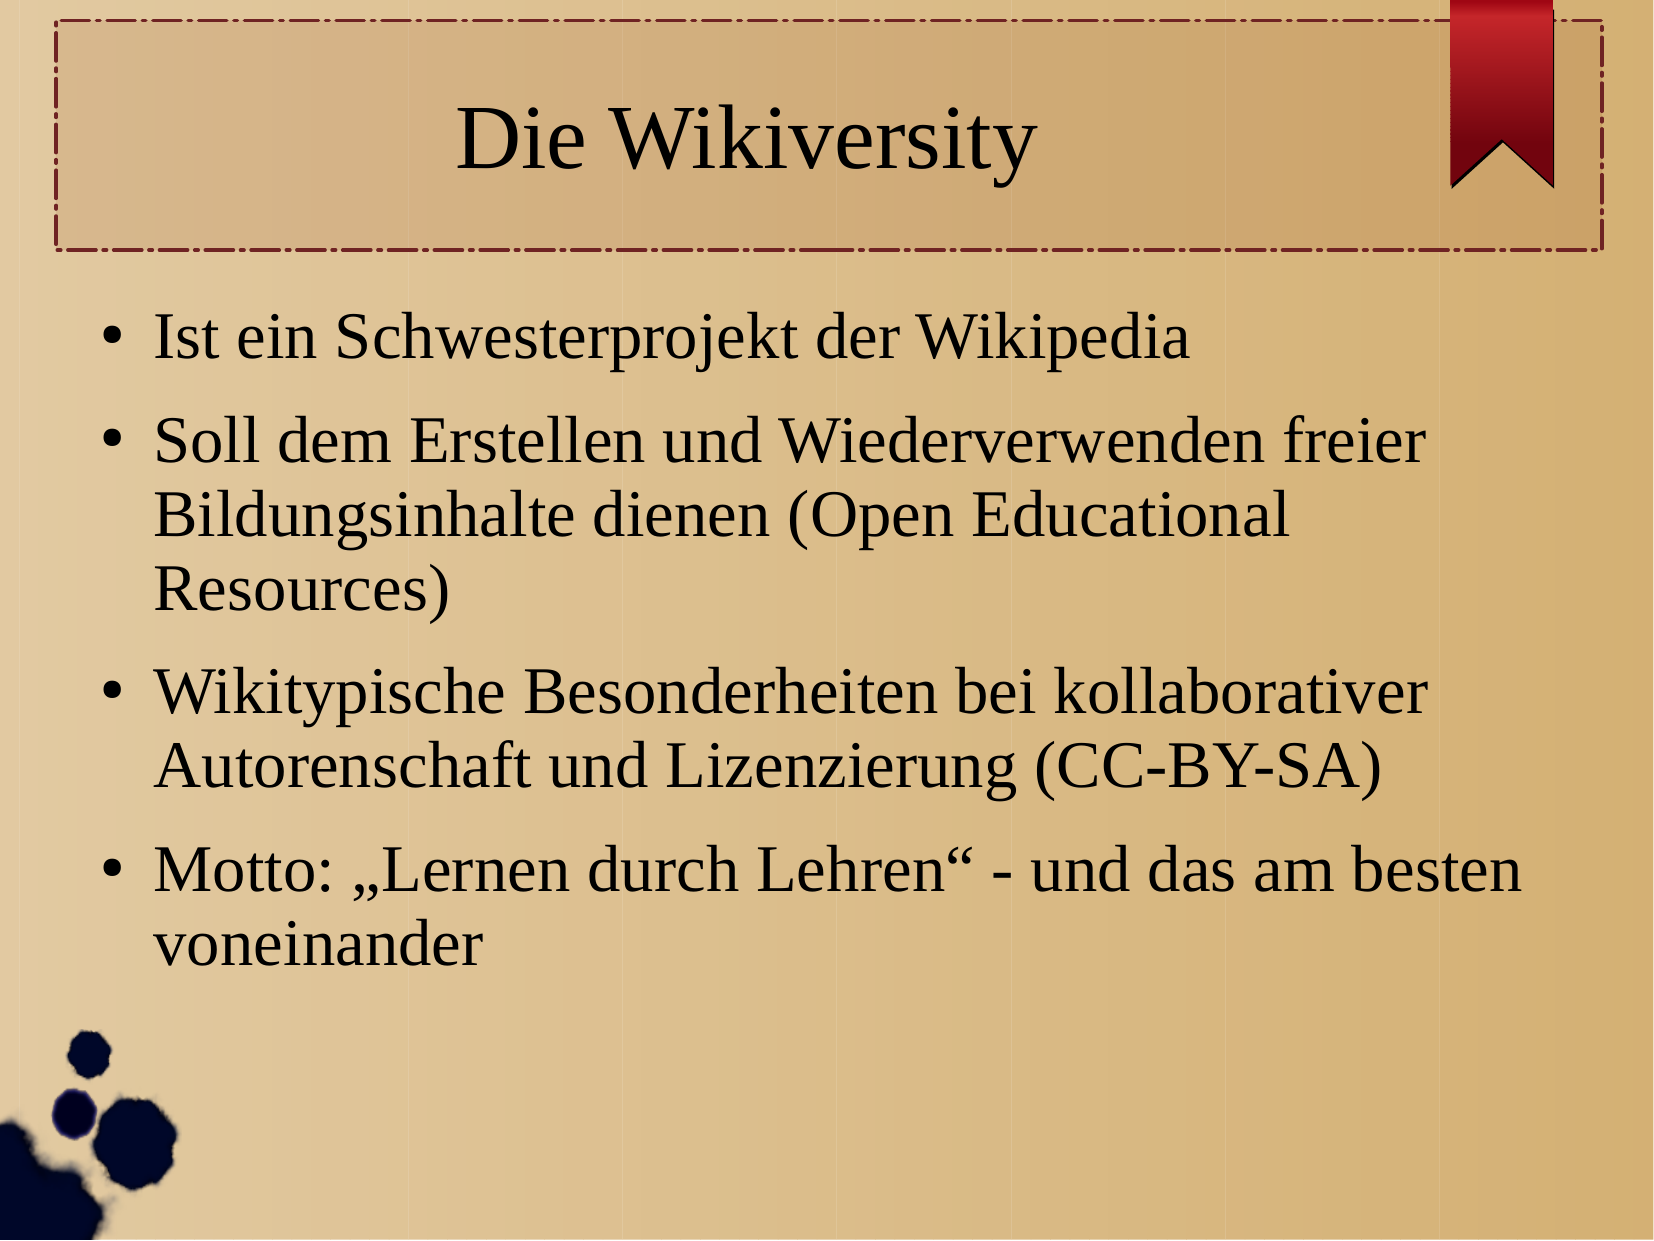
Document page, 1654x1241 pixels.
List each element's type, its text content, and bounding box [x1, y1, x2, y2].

list Ist ein Schwesterprojekt der Wikipedia Soll dem Erstellen und Wiederverwenden freier Bildungsinhalte dienen (Open Educational Resources) Wikitypische Besonderheiten bei kollaborativer Autorenschaft und Lizenzierung (CC-BY-SA) Motto: „Lernen durch Lehren“ - und das am besten voneinander [82, 299, 1571, 1019]
title Die Wikiversity [82, 47, 1412, 229]
